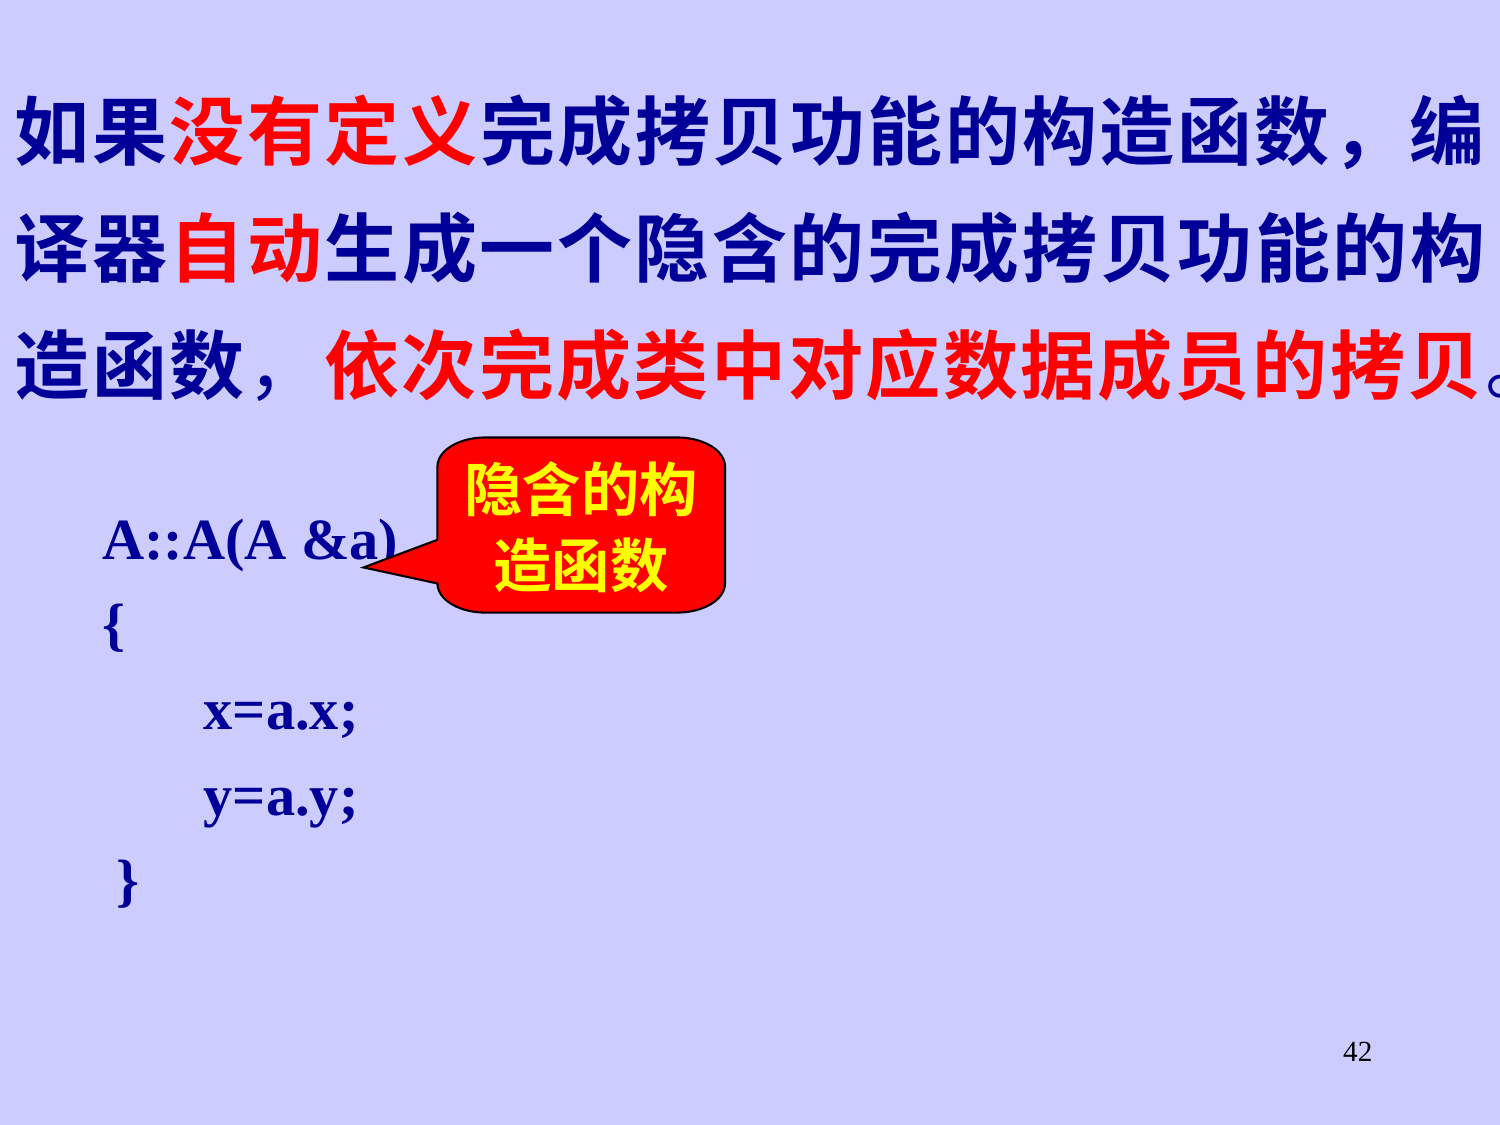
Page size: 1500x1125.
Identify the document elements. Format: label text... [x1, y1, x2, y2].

text_box <编号> [1074, 1025, 1388, 1101]
text_box A::A(A &a) { x=a.x; y=a.y; } [87, 512, 463, 1025]
text_box 隐含的构造函数 [363, 437, 726, 613]
text_box 如果没有定义完成拷贝功能的构造函数，编译器自动生成一个隐含的完成拷贝功能的构造函数，依次完成类中对应数据成员的拷贝。 [0, 49, 1500, 534]
